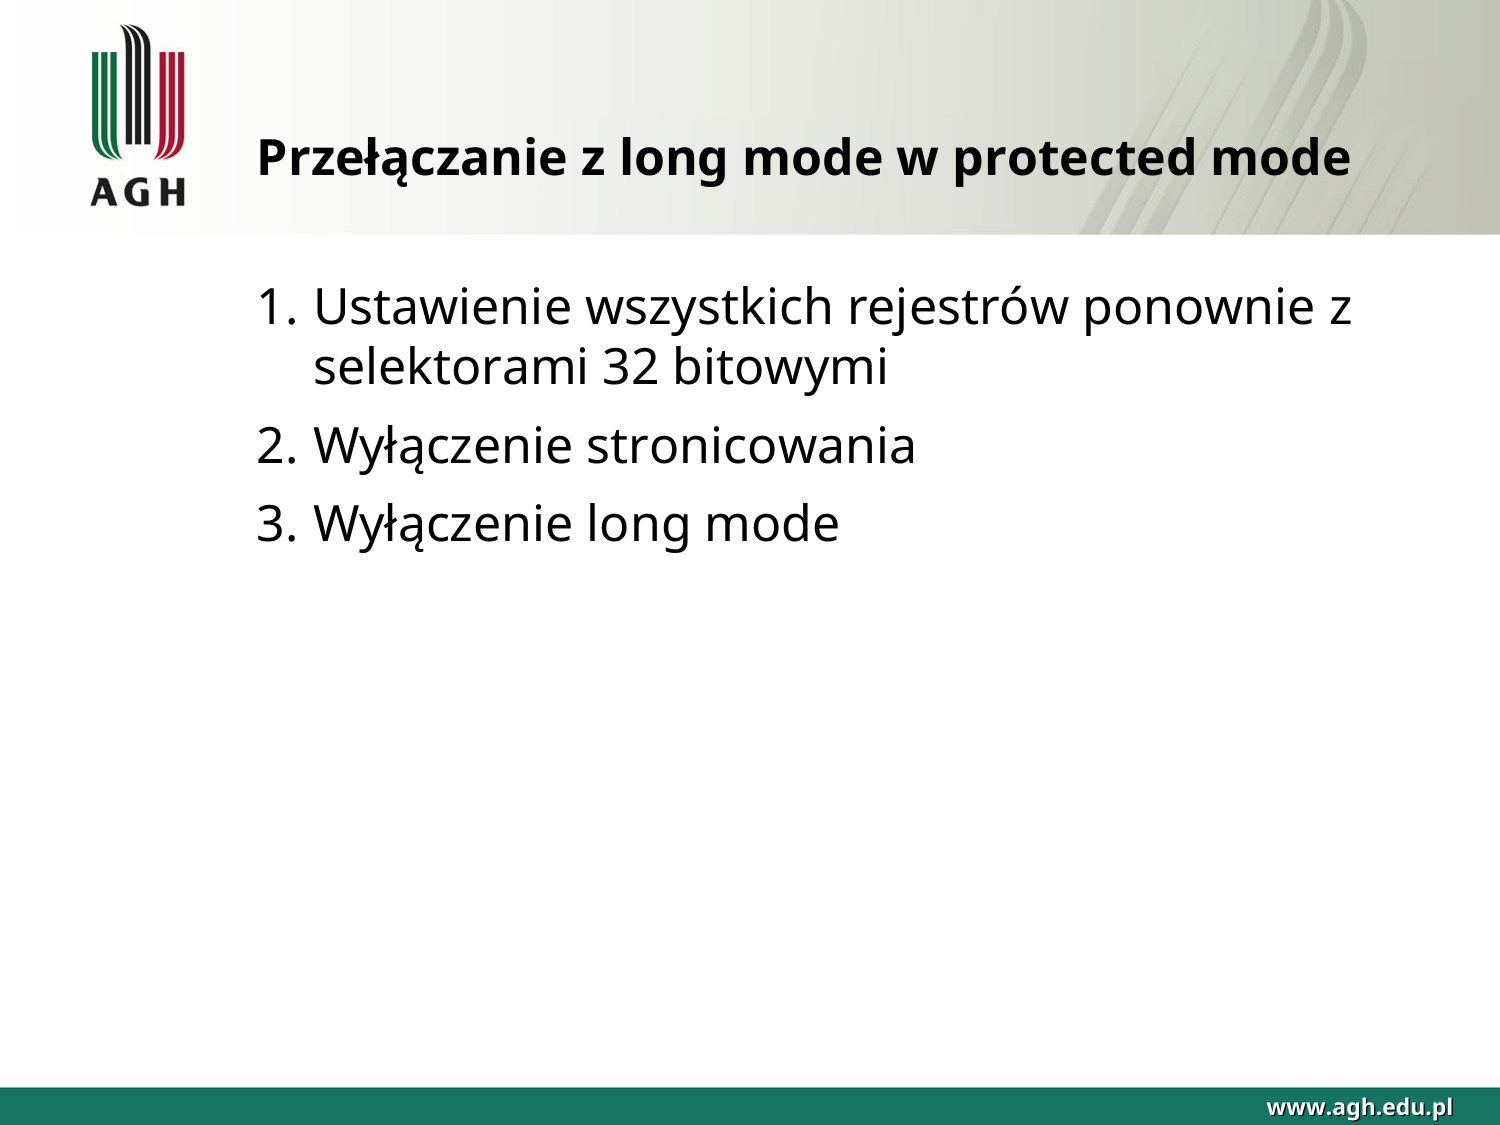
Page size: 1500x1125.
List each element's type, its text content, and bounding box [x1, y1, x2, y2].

title Przełączanie z long mode w protected mode [242, 78, 1425, 233]
picture [0, 0, 1500, 1125]
list Ustawienie wszystkich rejestrów ponownie z selektorami 32 bitowymi Wyłączenie stronicowania Wyłączenie long mode [242, 267, 1425, 1005]
text_box www.agh.edu.pl [1251, 1084, 1500, 1125]
